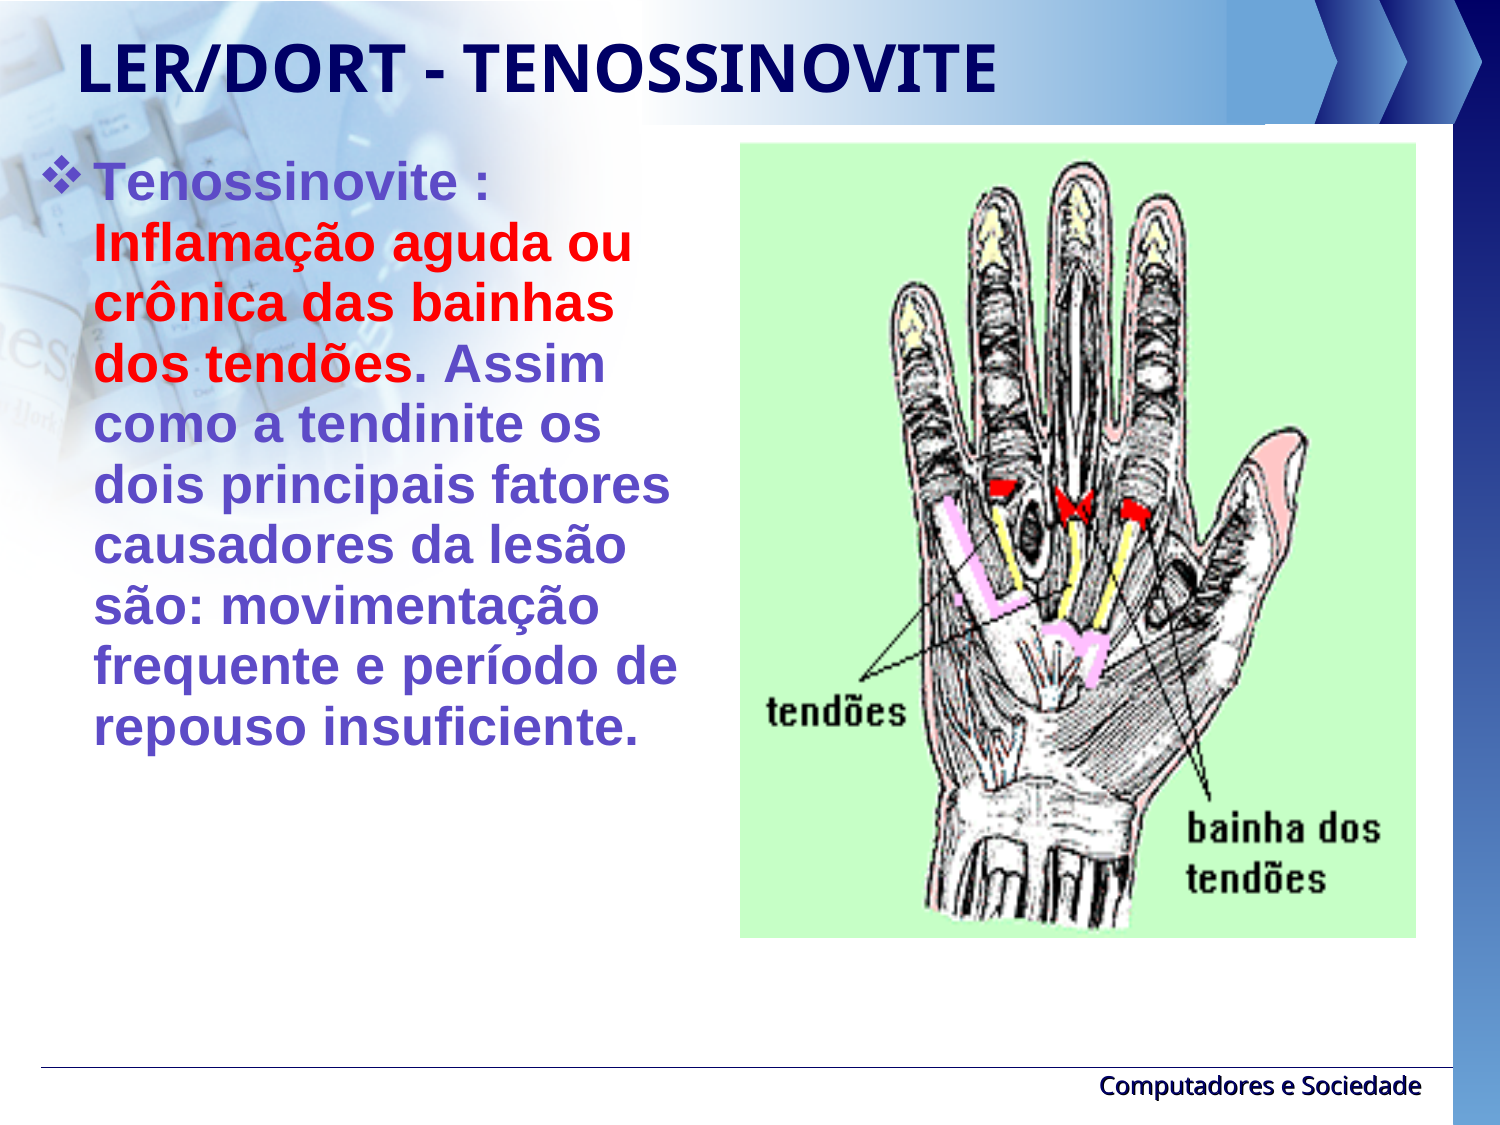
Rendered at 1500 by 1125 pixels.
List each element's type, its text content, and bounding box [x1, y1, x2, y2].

title LER/DORT - TENOSSINOVITE [74, 0, 1300, 155]
list Tenossinovite : Inflamação aguda ou crônica das bainhas dos tendões. Assim como a tendinite os dois principais fatores causadores da lesão são: movimentação frequente e período de repouso insuficiente. [37, 151, 715, 1036]
picture [740, 141, 1416, 938]
